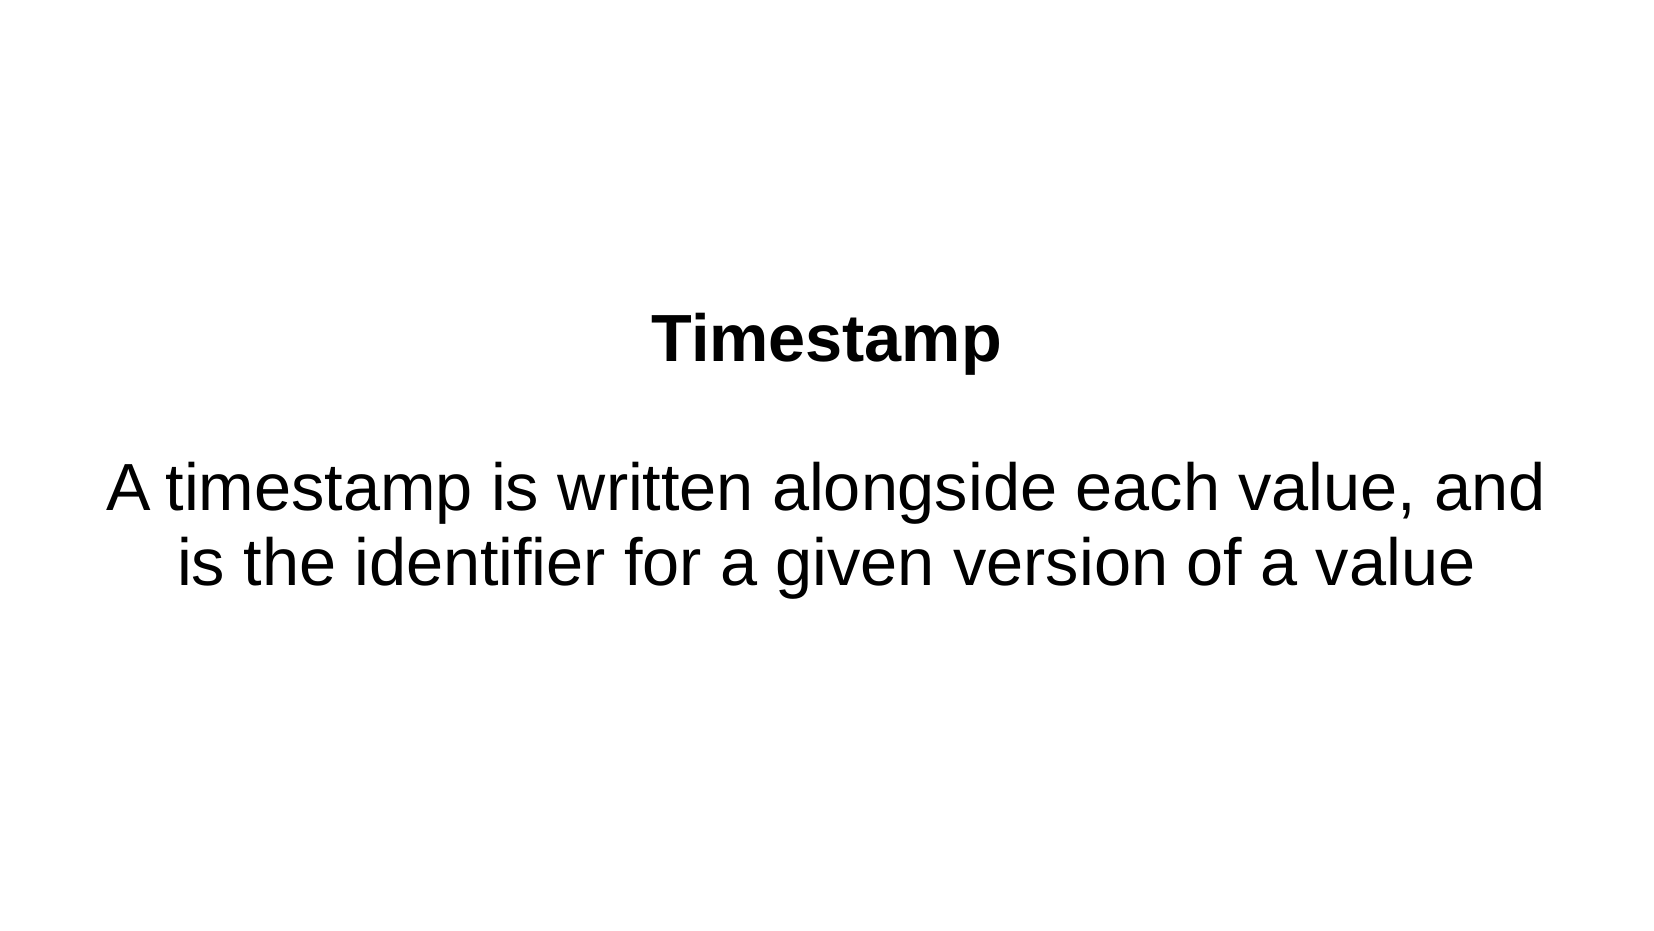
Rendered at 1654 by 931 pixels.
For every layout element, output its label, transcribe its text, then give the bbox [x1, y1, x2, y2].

subtitle Timestamp A timestamp is written alongside each value, and is the identifier for a given version of a value [82, 75, 1571, 826]
